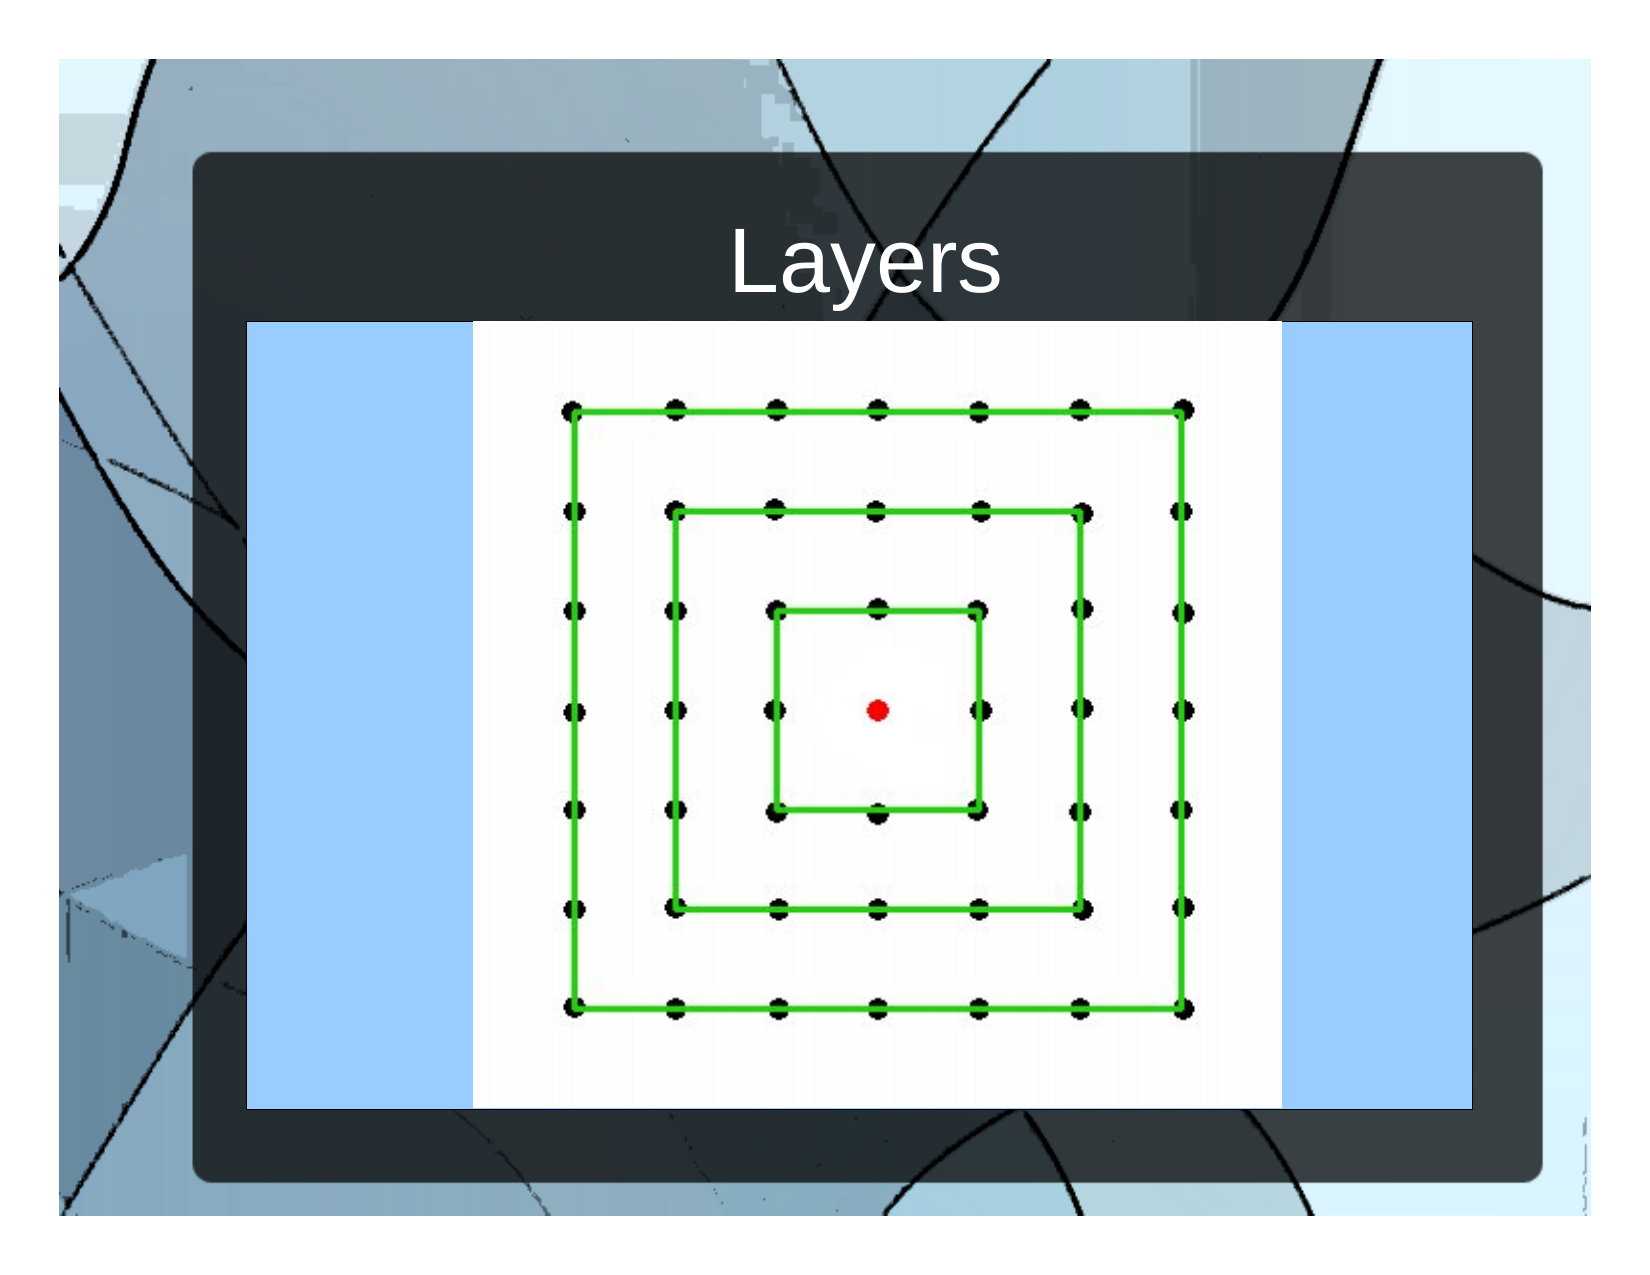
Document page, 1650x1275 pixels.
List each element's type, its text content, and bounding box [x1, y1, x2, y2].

chart [246, 321, 1473, 1110]
title Layers [206, 160, 1526, 363]
picture [59, 59, 1591, 1216]
